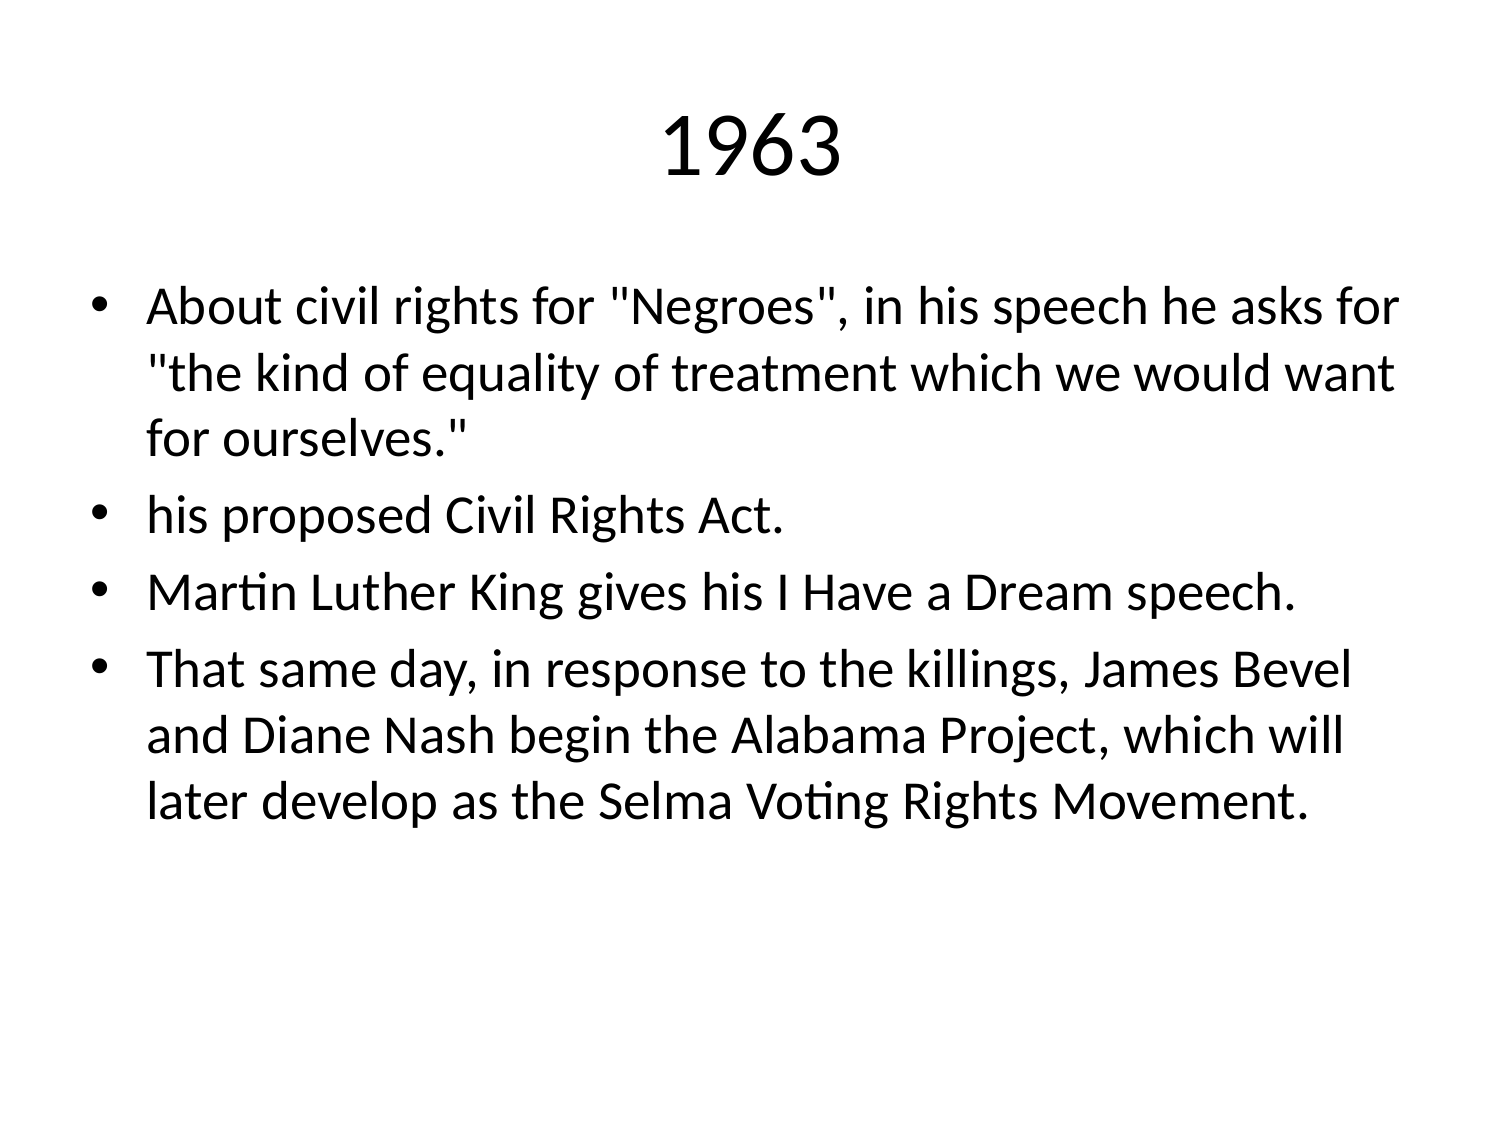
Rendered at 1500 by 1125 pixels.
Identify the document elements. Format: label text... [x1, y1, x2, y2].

list About civil rights for "Negroes", in his speech he asks for "the kind of equality of treatment which we would want for ourselves." his proposed Civil Rights Act. Martin Luther King gives his I Have a Dream speech. That same day, in response to the killings, James Bevel and Diane Nash begin the Alabama Project, which will later develop as the Selma Voting Rights Movement. [75, 262, 1425, 1005]
title 1963 [75, 45, 1425, 233]
